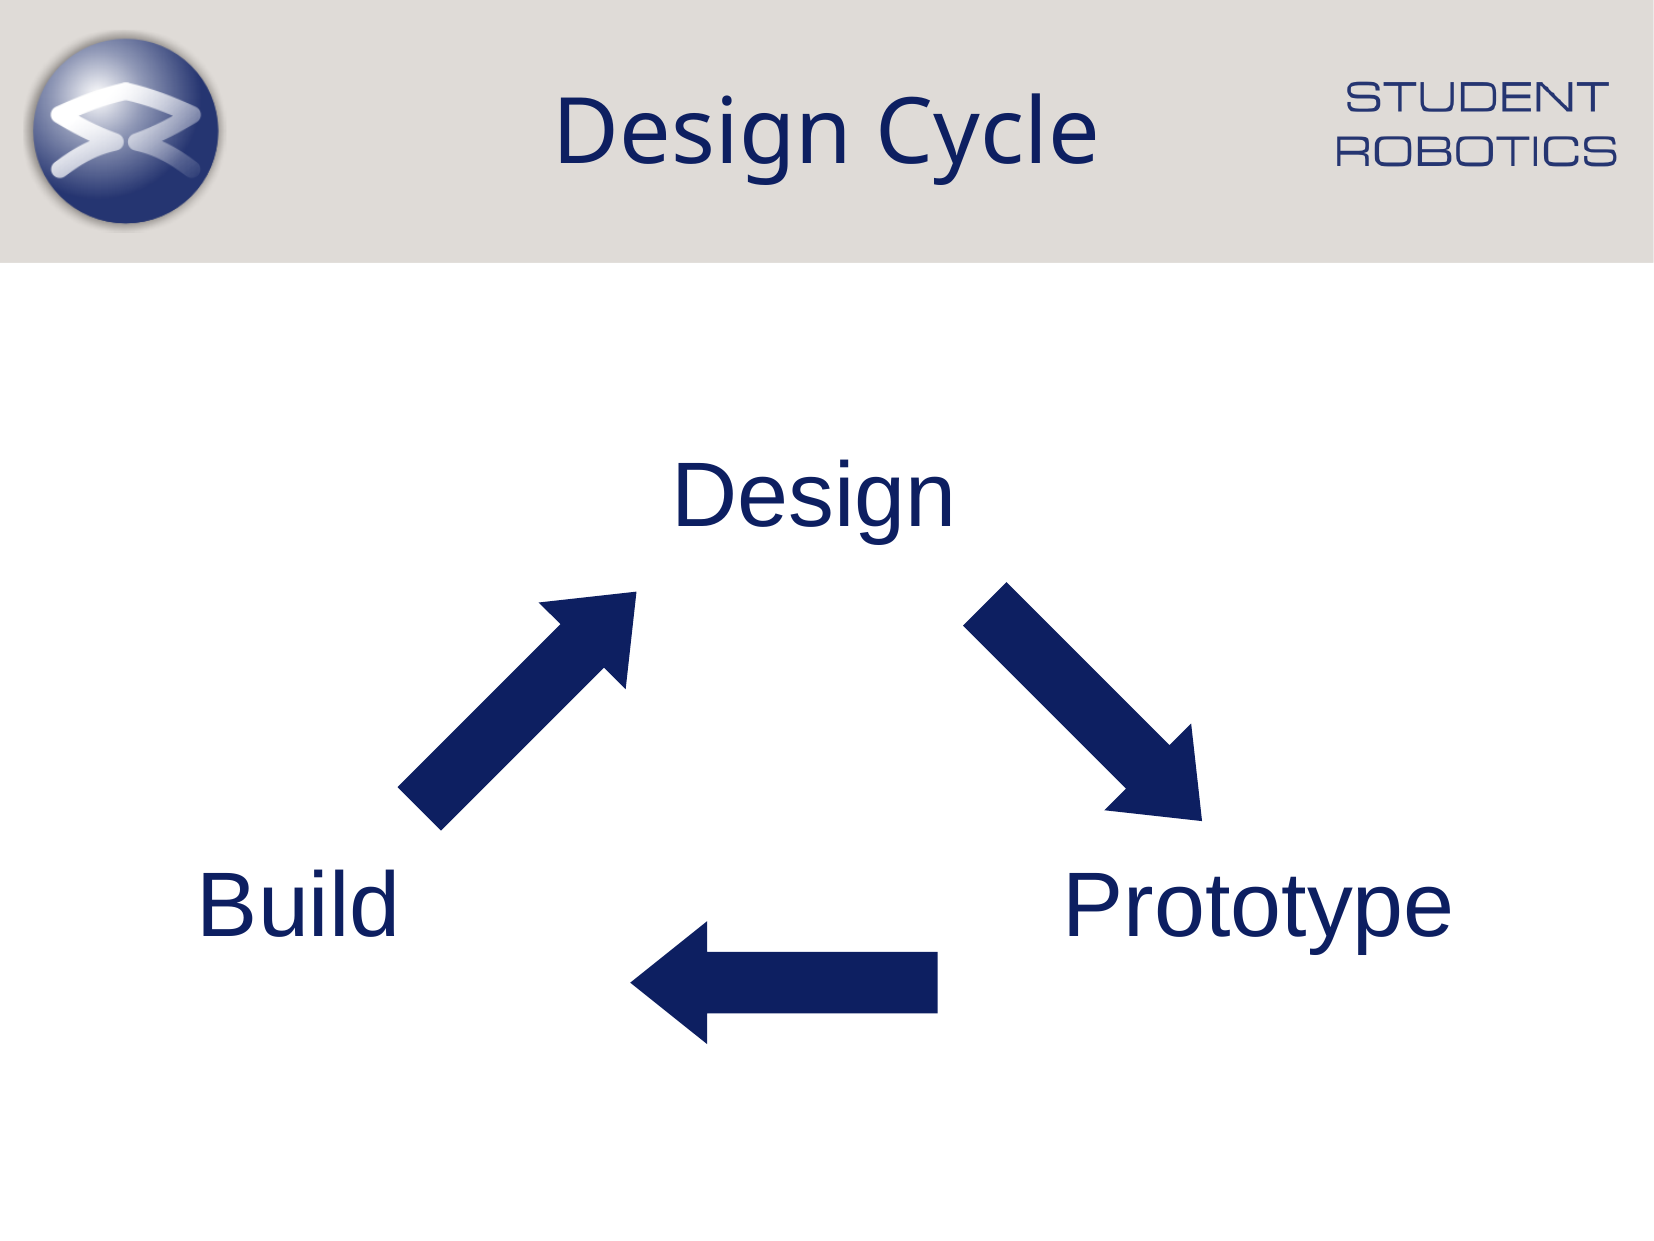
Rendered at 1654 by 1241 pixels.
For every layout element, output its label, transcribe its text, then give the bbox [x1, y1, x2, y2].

text_box [0, 0, 1654, 263]
picture [9, 19, 82, 245]
text_box [397, 591, 637, 831]
title Design Cycle [82, 0, 1571, 257]
subtitle Design Build Prototype [82, 290, 1571, 1109]
text_box [630, 921, 938, 1045]
text_box [963, 582, 1203, 822]
picture [1332, 68, 1633, 174]
